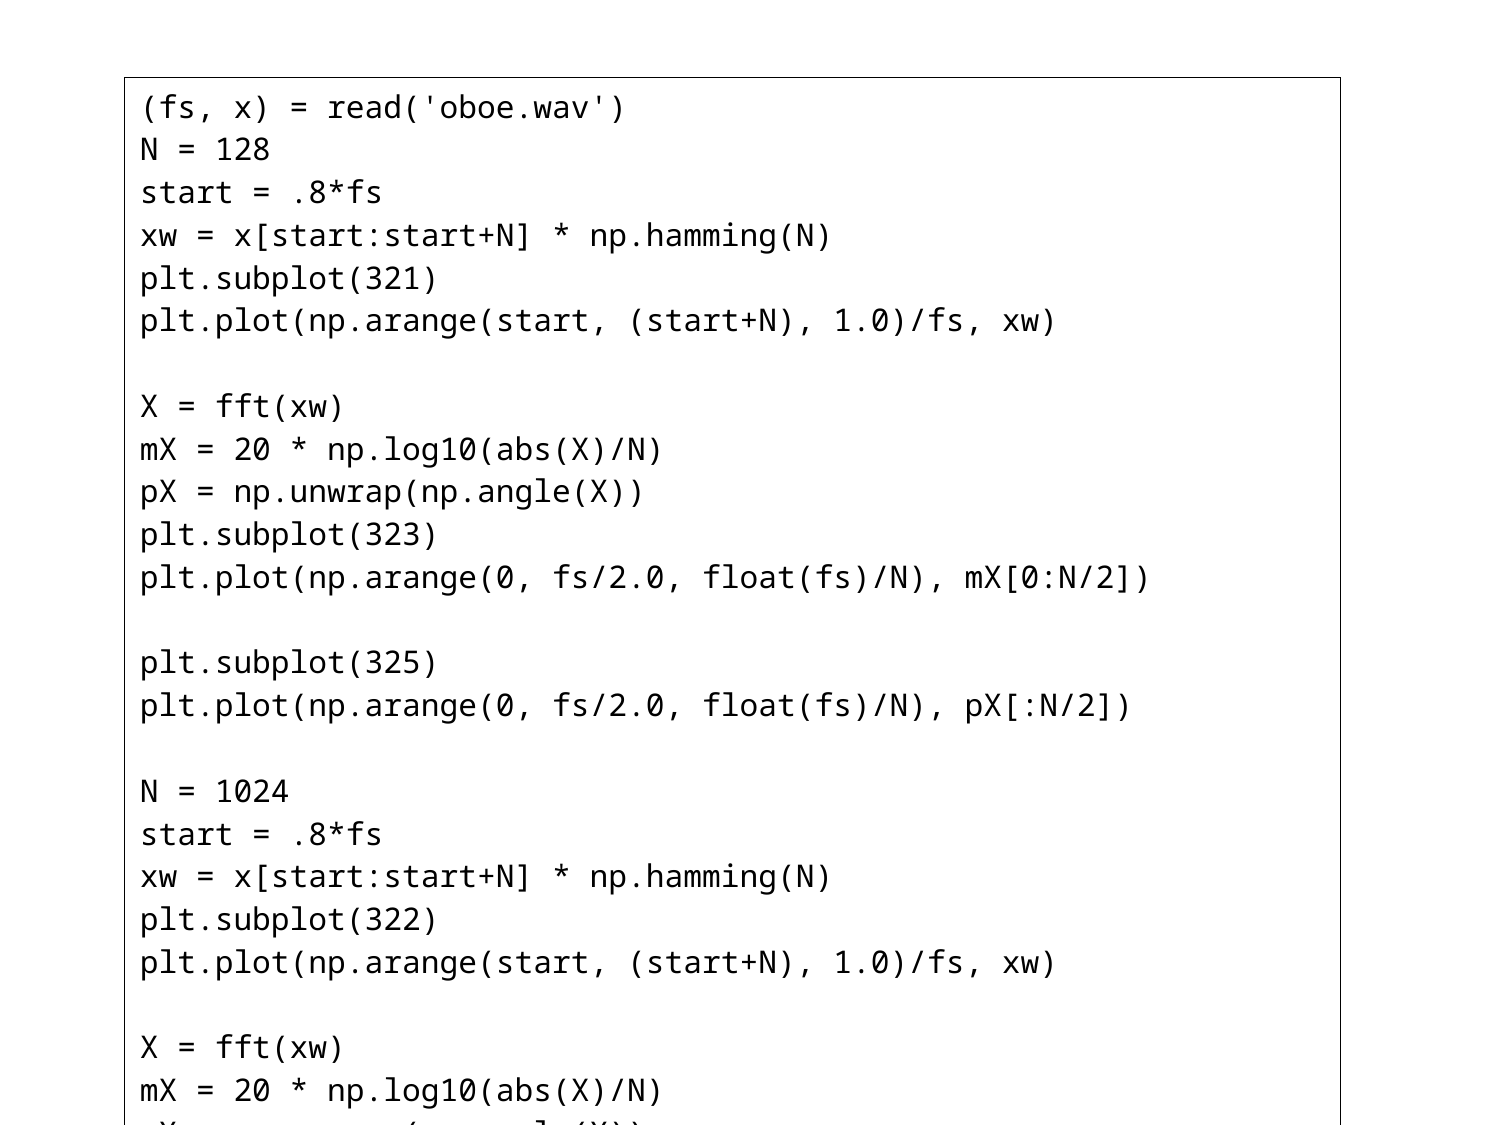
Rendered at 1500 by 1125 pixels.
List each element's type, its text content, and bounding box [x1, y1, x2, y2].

text_box (fs, x) = read('oboe.wav') N = 128 start = .8*fs xw = x[start:start+N] * np.hamming(N) plt.subplot(321) plt.plot(np.arange(start, (start+N), 1.0)/fs, xw) X = fft(xw) mX = 20 * np.log10(abs(X)/N) pX = np.unwrap(np.angle(X)) plt.subplot(323) plt.plot(np.arange(0, fs/2.0, float(fs)/N), mX[0:N/2]) plt.subplot(325) plt.plot(np.arange(0, fs/2.0, float(fs)/N), pX[:N/2]) N = 1024 start = .8*fs xw = x[start:start+N] * np.hamming(N) plt.subplot(322) plt.plot(np.arange(start, (start+N), 1.0)/fs, xw) X = fft(xw) mX = 20 * np.log10(abs(X)/N) pX = np.unwrap(np.angle(X)) plt.subplot(324) plt.plot(np.arange(0, fs/2.0, float(fs)/N), mX[0:N/2]) plt.subplot(326) plt.plot(np.arange(0, fs/2.0, float(fs)/N), pX[:N/2]) [124, 77, 1341, 1030]
